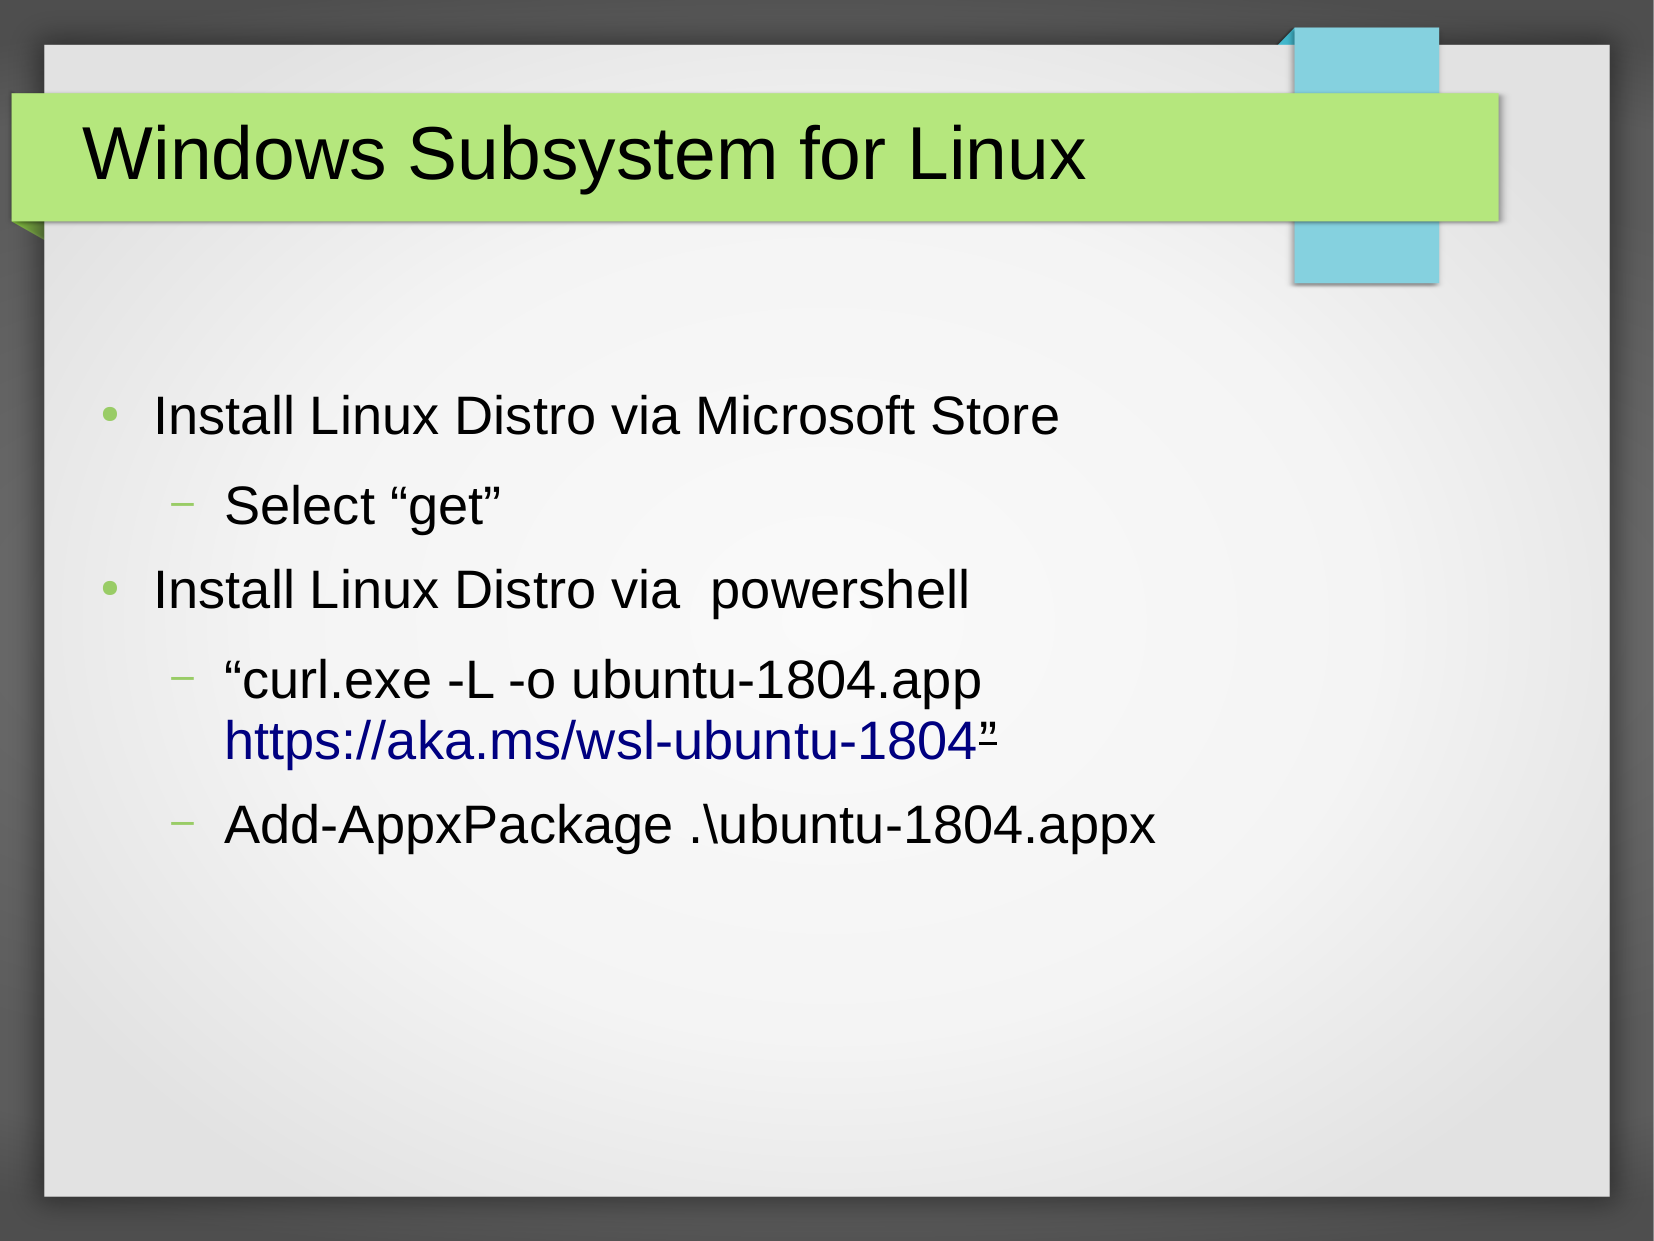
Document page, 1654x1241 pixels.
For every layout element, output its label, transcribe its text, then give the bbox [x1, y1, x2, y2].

list Install Linux Distro via Microsoft Store Select “get” Install Linux Distro via powershell “curl.exe -L -o ubuntu-1804.apphttps://aka.ms/wsl-ubuntu-1804” Add-AppxPackage .\ubuntu-1804.appx [82, 295, 1571, 1141]
picture [0, 0, 1654, 1241]
title Windows Subsystem for Linux [82, 94, 1264, 213]
